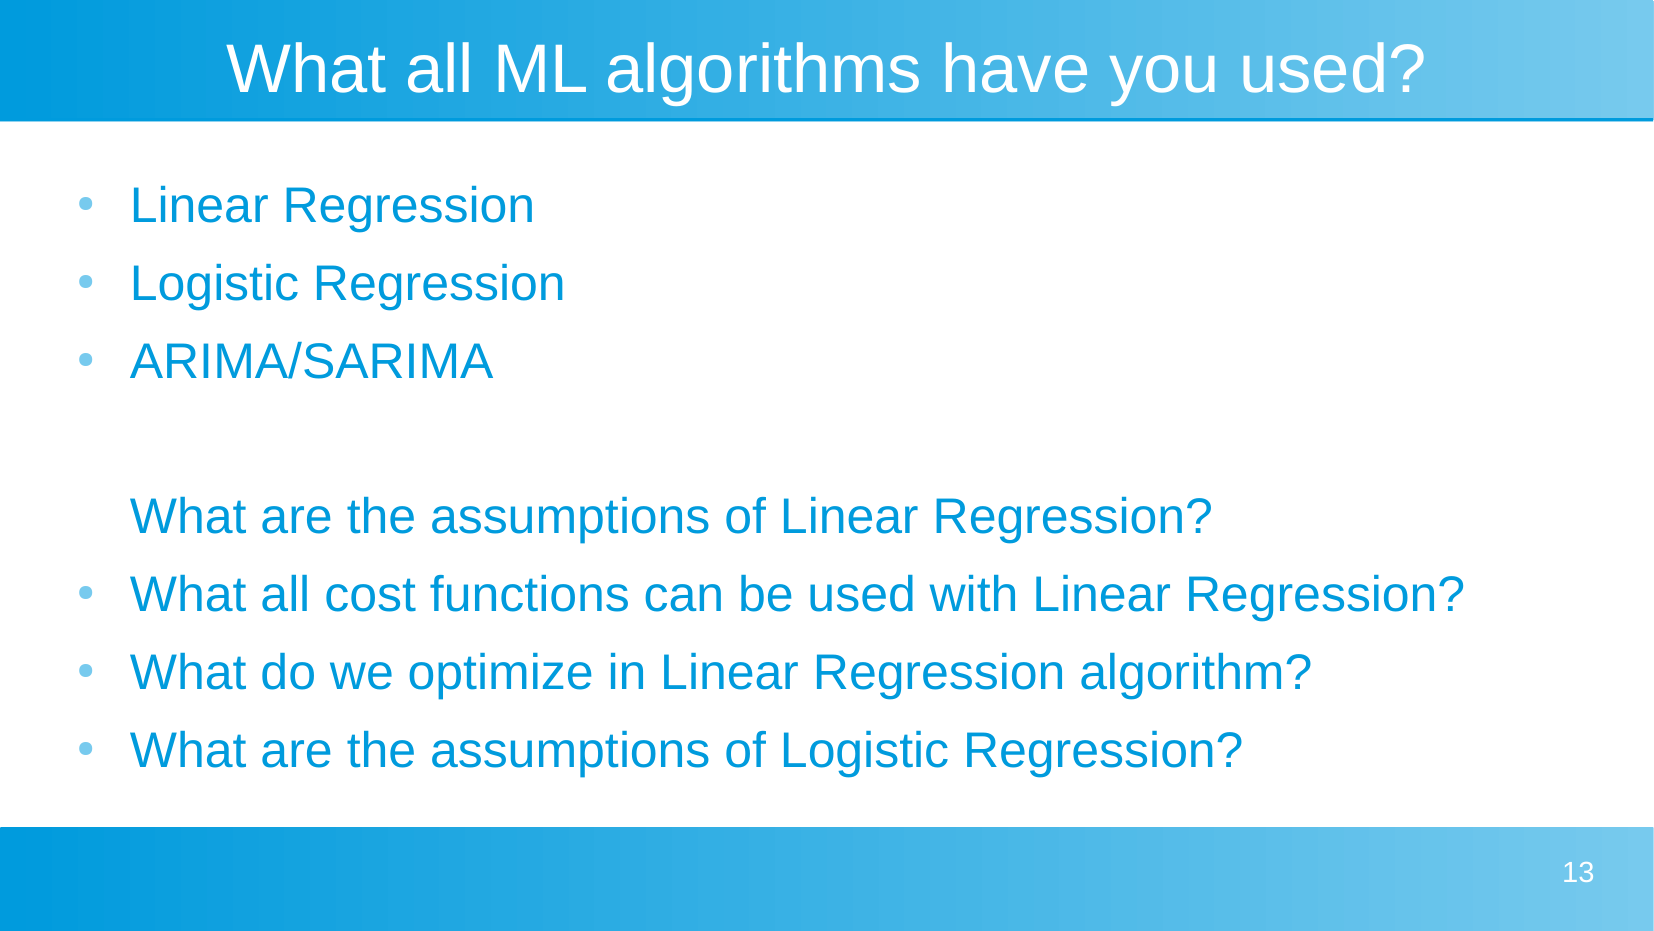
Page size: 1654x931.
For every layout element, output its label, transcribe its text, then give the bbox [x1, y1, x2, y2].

list Linear Regression Logistic Regression ARIMA/SARIMA What are the assumptions of Linear Regression? What all cost functions can be used with Linear Regression? What do we optimize in Linear Regression algorithm? What are the assumptions of Logistic Regression? [59, 177, 1595, 768]
title What all ML algorithms have you used? [59, 29, 1595, 108]
